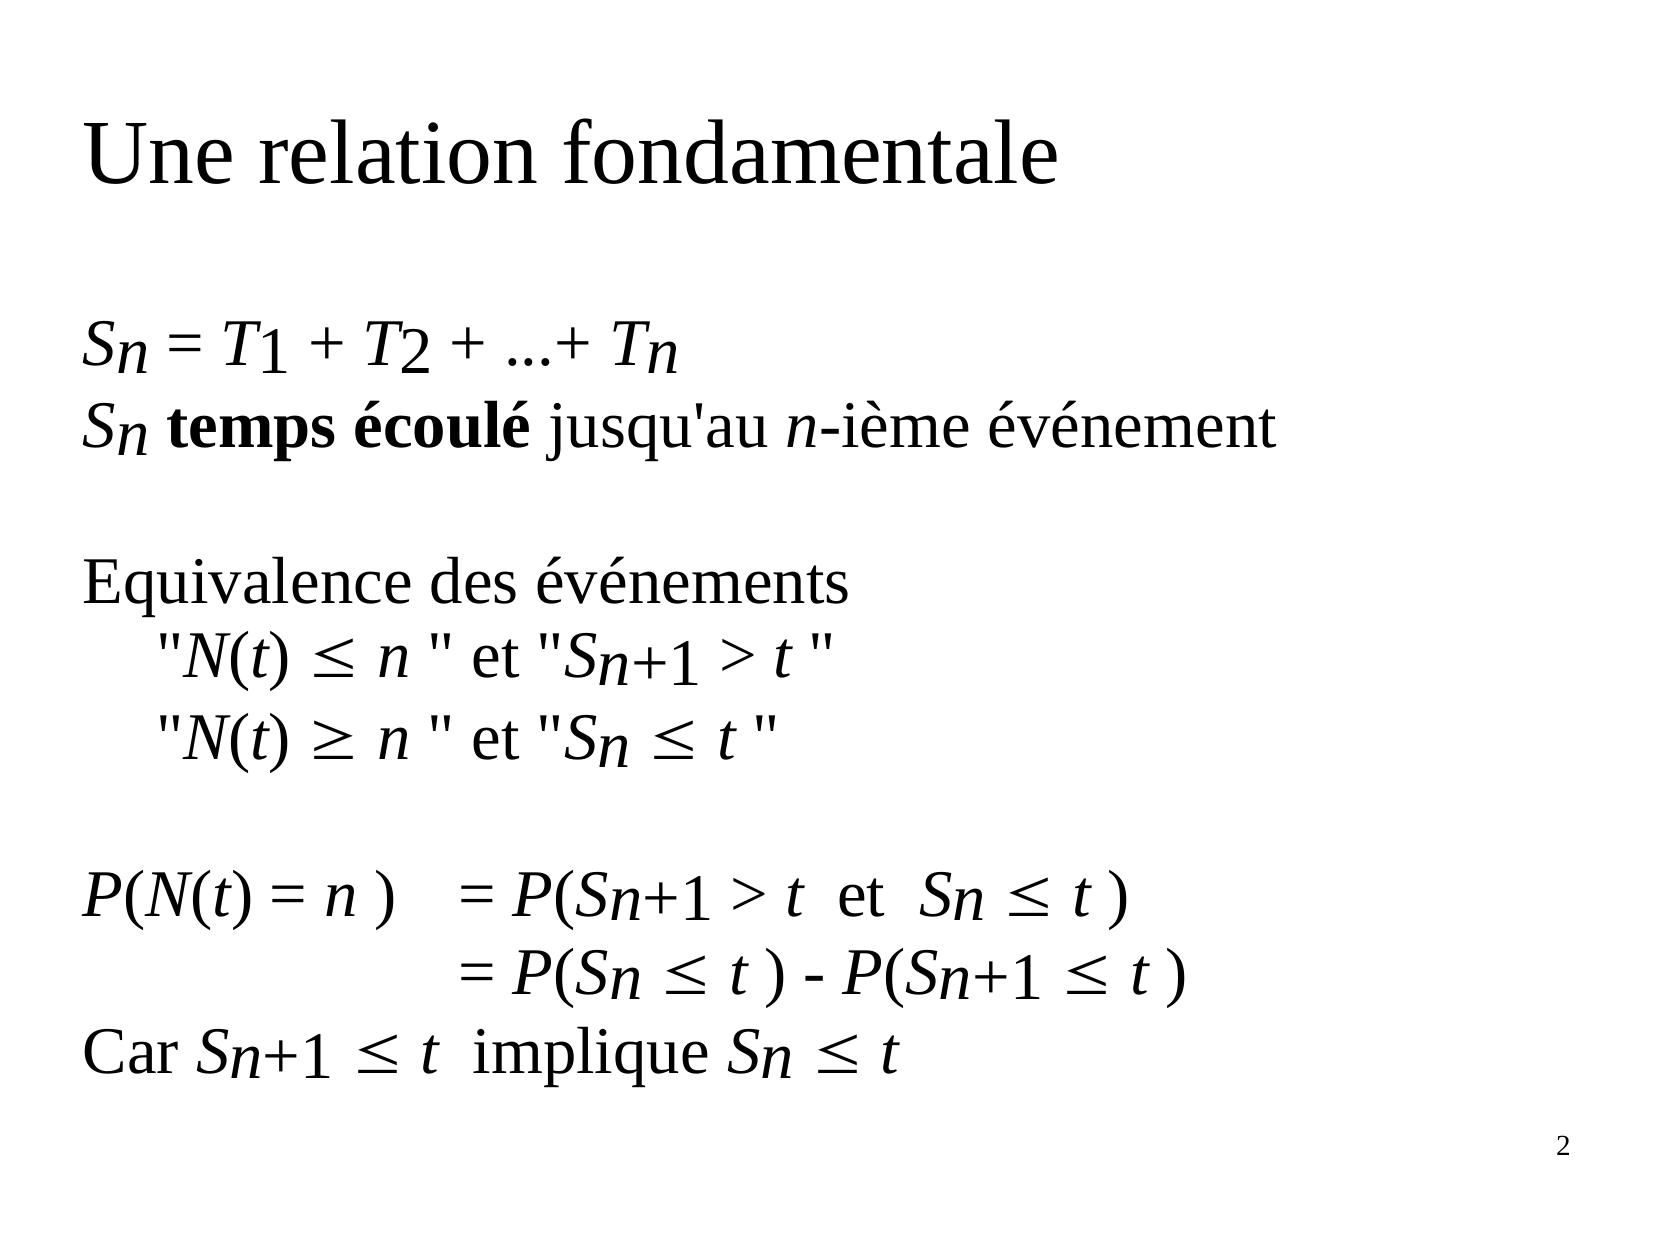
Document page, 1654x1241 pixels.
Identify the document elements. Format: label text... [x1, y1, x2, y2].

subtitle Sn = T1 + T2 + ...+ Tn Sn temps écoulé jusqu'au n-ième événement Equivalence des événements "N(t)  n " et "Sn+1 > t " "N(t)  n " et "Sn  t " P(N(t) = n ) = P(Sn+1 > t et Sn  t ) = P(Sn  t ) - P(Sn+1  t ) Car Sn+1  t implique Sn  t [82, 287, 1571, 1112]
title Une relation fondamentale [82, 49, 1571, 257]
